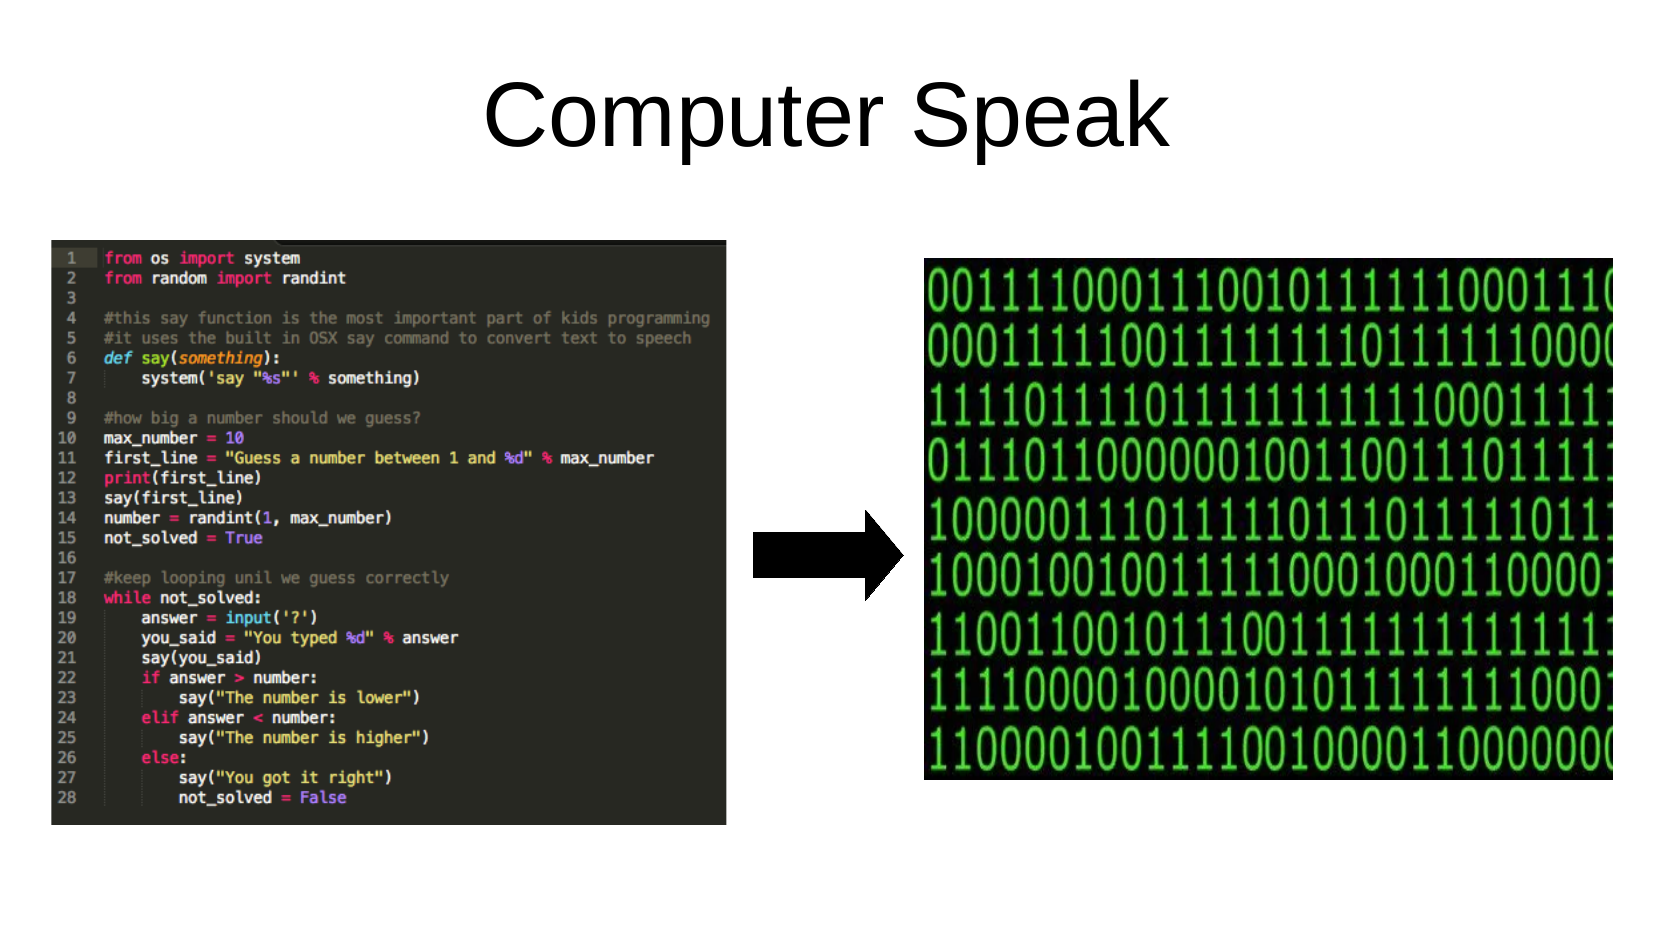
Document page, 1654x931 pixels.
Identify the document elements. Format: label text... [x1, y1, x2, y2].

title Computer Speak [82, 37, 1571, 193]
picture [51, 240, 727, 825]
text_box [753, 510, 904, 601]
picture [924, 258, 1613, 781]
